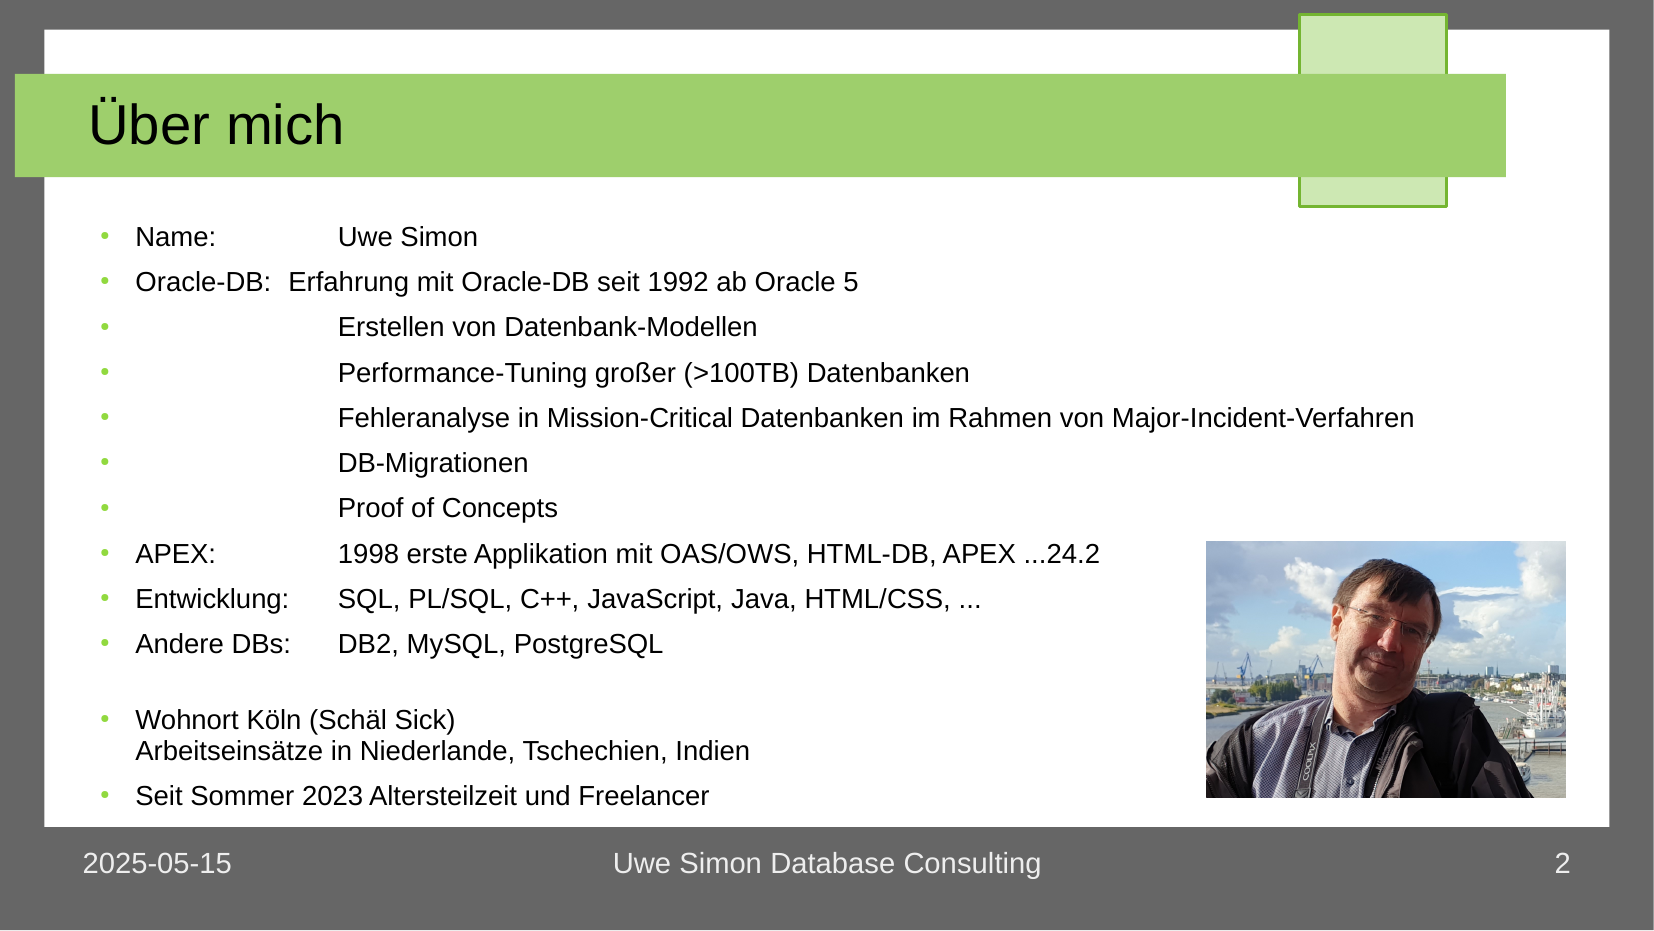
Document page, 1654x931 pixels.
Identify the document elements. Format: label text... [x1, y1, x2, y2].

list Name: Uwe Simon Oracle-DB: Erfahrung mit Oracle-DB seit 1992 ab Oracle 5 Erstellen von Datenbank-Modellen Performance-Tuning großer (>100TB) Datenbanken Fehleranalyse in Mission-Critical Datenbanken im Rahmen von Major-Incident-Verfahren DB-Migrationen Proof of Concepts APEX: 1998 erste Applikation mit OAS/OWS, HTML-DB, APEX ...24.2 Entwicklung: SQL, PL/SQL, C++, JavaScript, Java, HTML/CSS, ... Andere DBs: DB2, MySQL, PostgreSQL Wohnort Köln (Schäl Sick) Arbeitseinsätze in Niederlande, Tschechien, Indien Seit Sommer 2023 Altersteilzeit und Freelancer [88, 221, 1565, 813]
title Über mich [88, 73, 1506, 178]
picture [1206, 541, 1566, 798]
